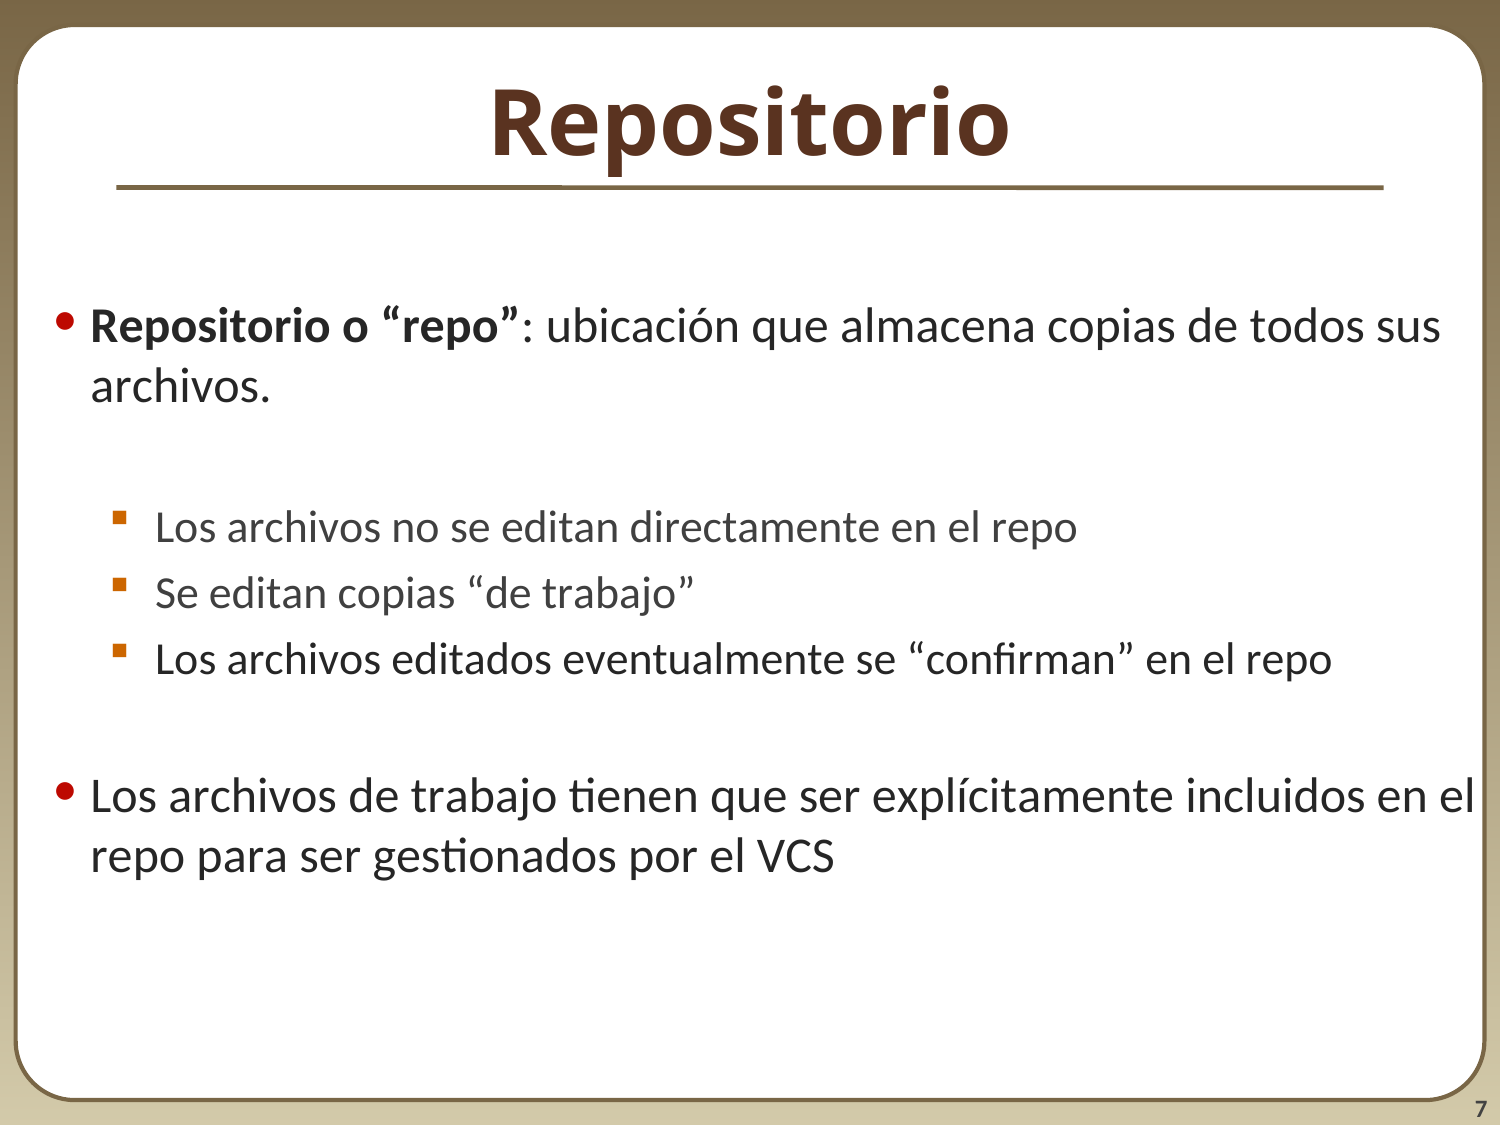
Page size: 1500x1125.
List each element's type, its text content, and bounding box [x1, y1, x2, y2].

list Repositorio o “repo”: ubicación que almacena copias de todos sus archivos. Los archivos no se editan directamente en el repo Se editan copias “de trabajo” Los archivos editados eventualmente se “confirman” en el repo Los archivos de trabajo tienen que ser explícitamente incluidos en el repo para ser gestionados por el VCS [0, 212, 1500, 1125]
title Repositorio [0, 24, 1500, 212]
